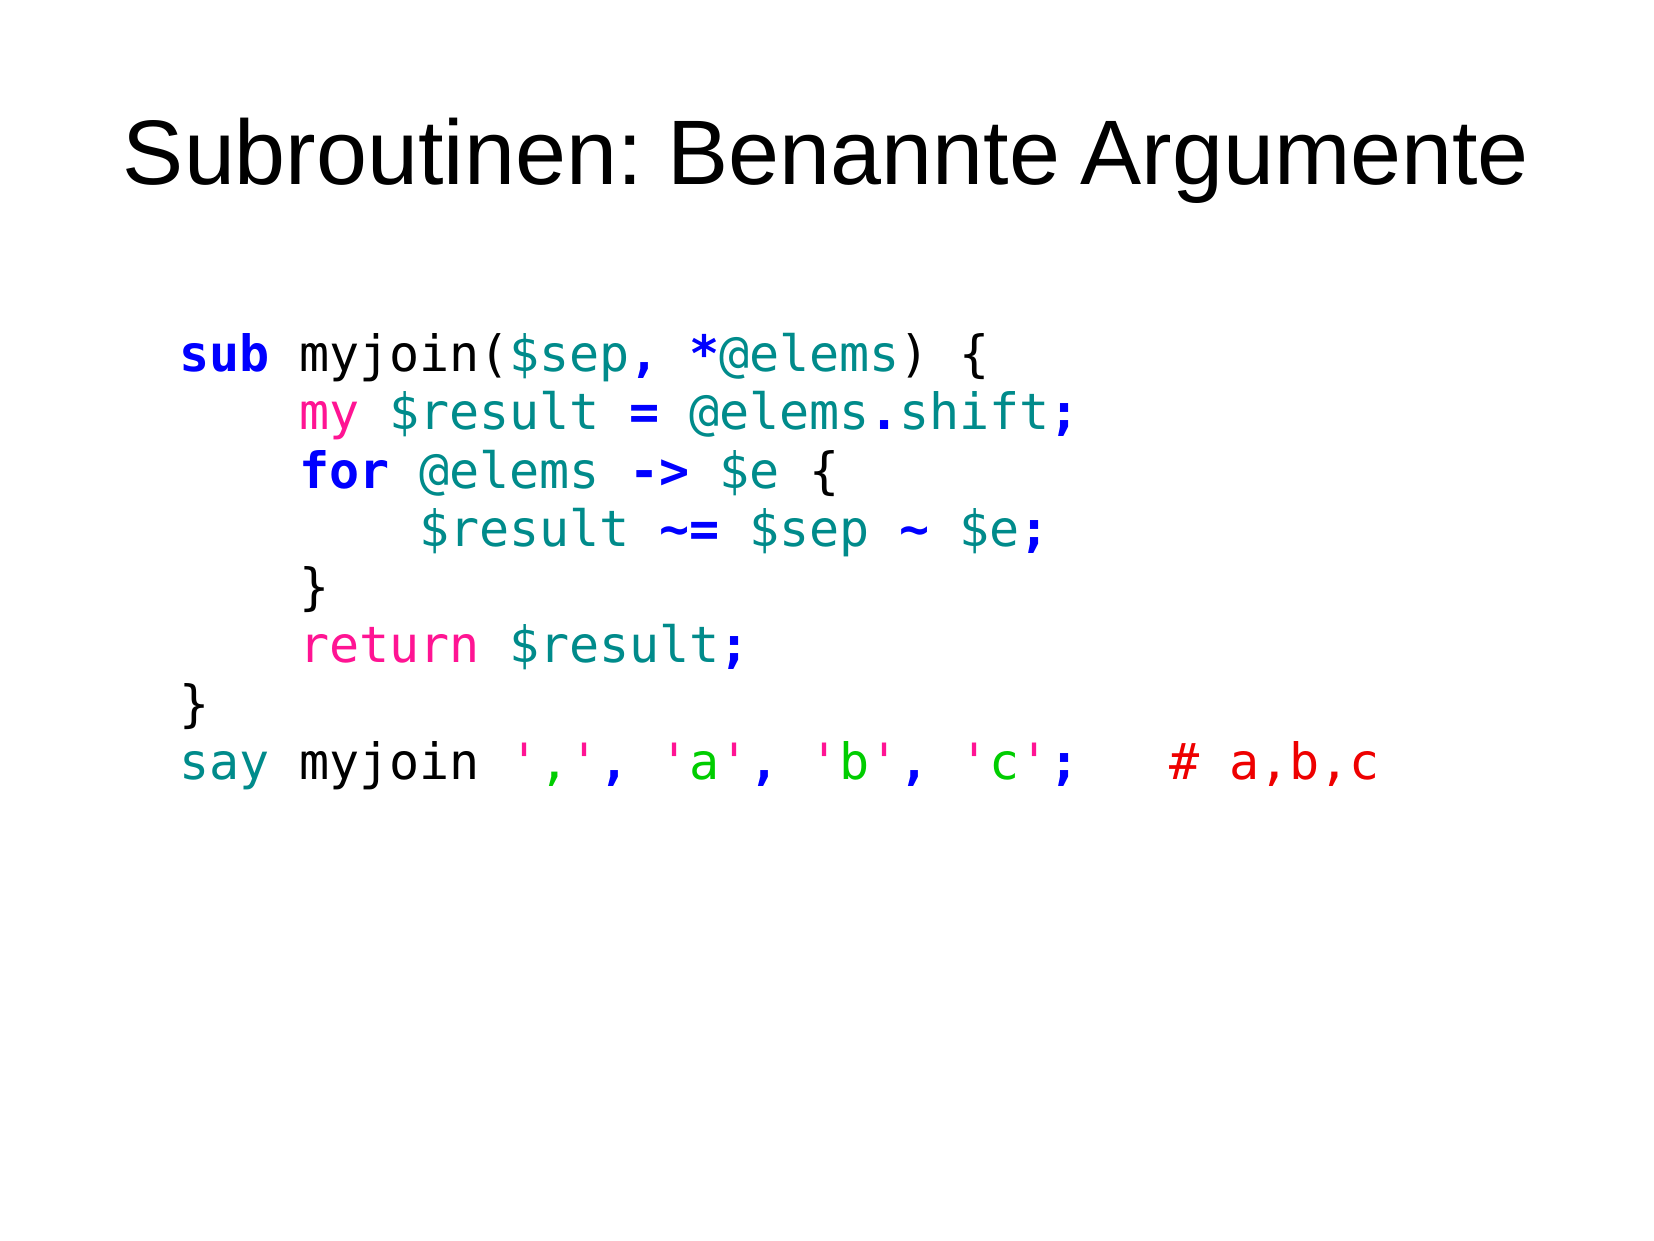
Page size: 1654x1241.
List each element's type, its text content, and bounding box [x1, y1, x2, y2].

text_box sub myjoin($sep, *@elems) { my $result = @elems.shift; for @elems -> $e { $result ~= $sep ~ $e; } return $result; } say myjoin ',', 'a', 'b', 'c'; # a,b,c [165, 317, 1486, 916]
title Subroutinen: Benannte Argumente [82, 49, 1571, 257]
